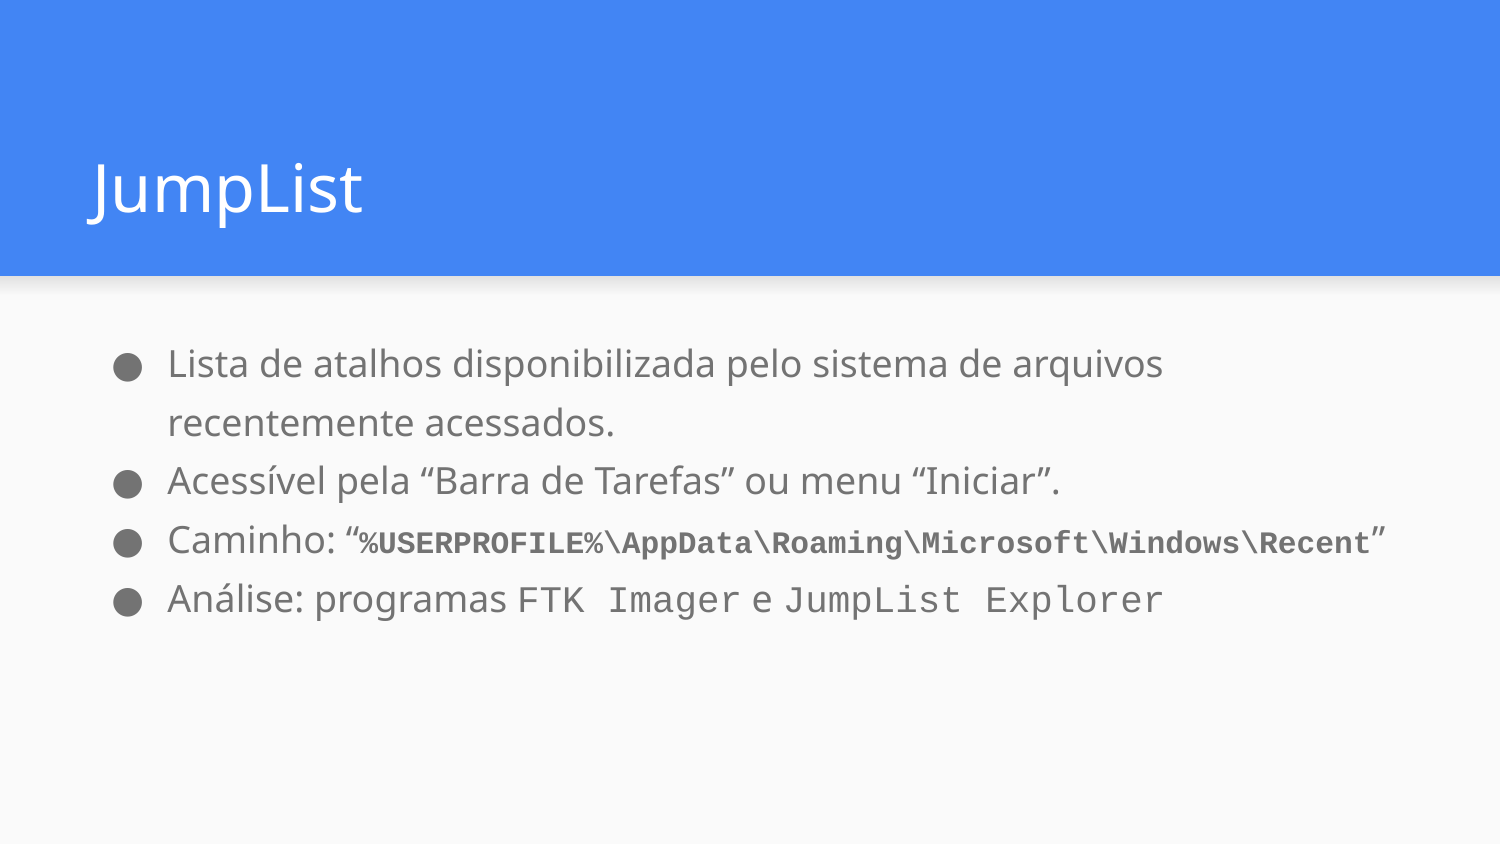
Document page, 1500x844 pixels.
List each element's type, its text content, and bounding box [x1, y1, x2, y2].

list Lista de atalhos disponibilizada pelo sistema de arquivos recentemente acessados. Acessível pela “Barra de Tarefas” ou menu “Iniciar”. Caminho: “%USERPROFILE%\AppData\Roaming\Microsoft\Windows\Recent” Análise: programas FTK Imager e JumpList Explorer [77, 314, 1427, 760]
title JumpList [77, 121, 1427, 248]
